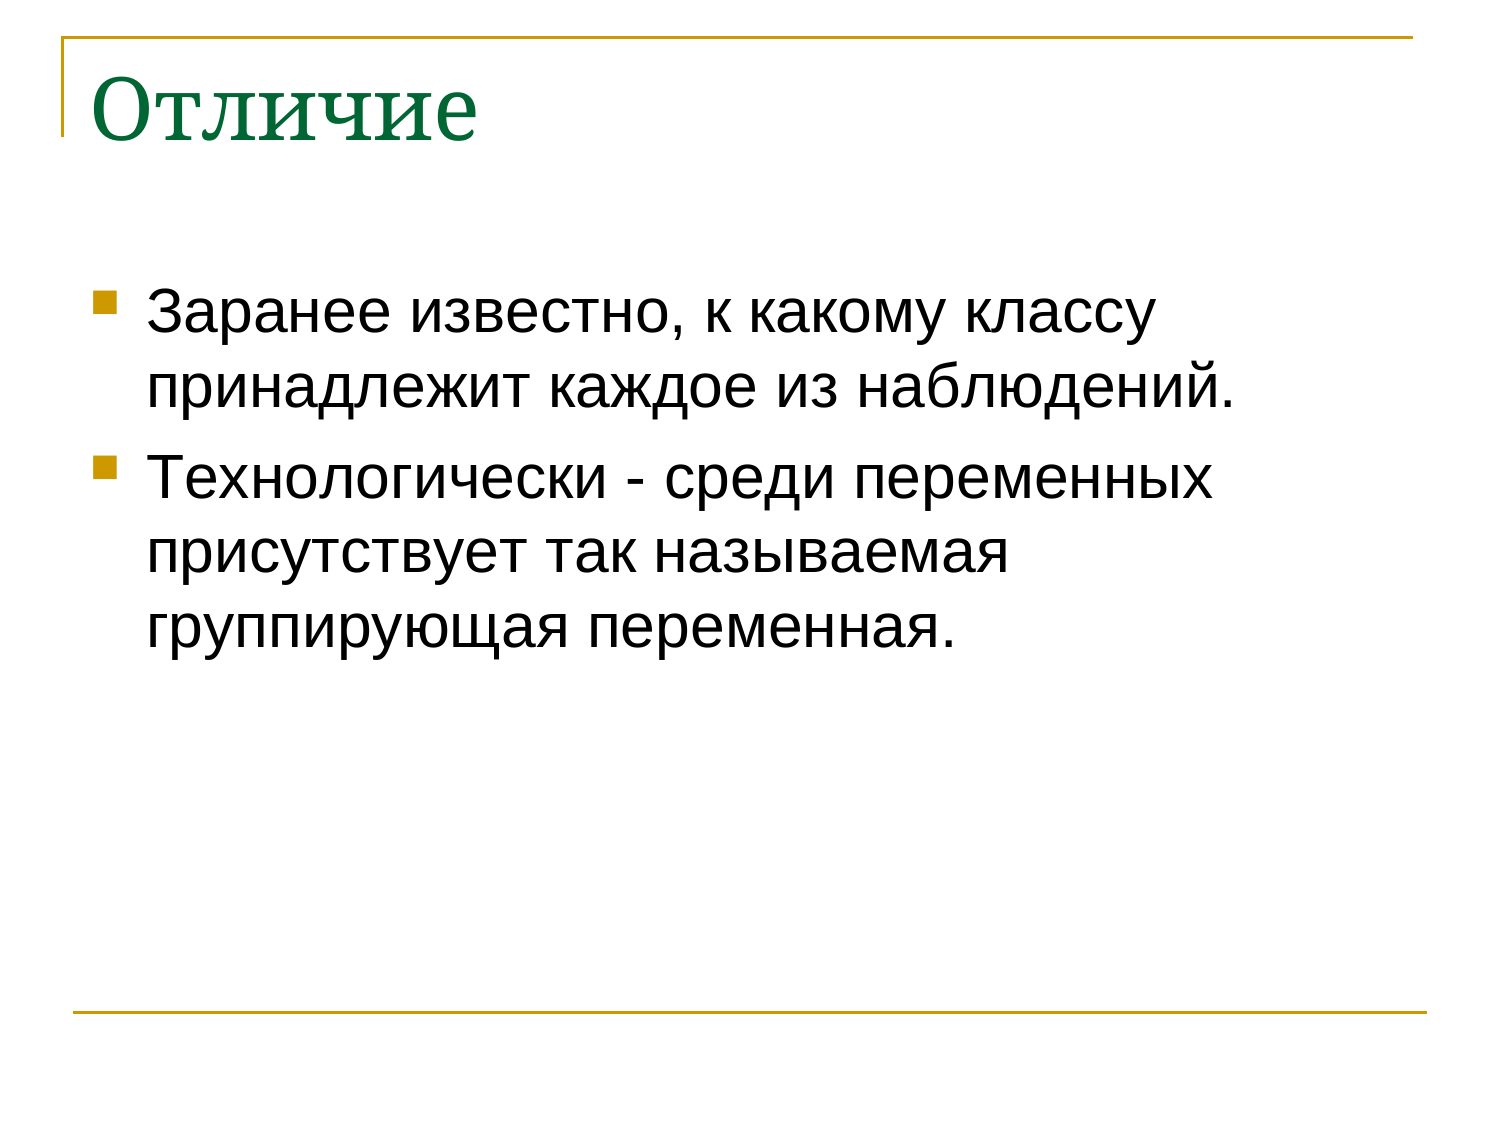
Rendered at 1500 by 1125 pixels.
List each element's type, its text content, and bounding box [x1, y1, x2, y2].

title Отличие [75, 45, 1426, 233]
list Заранее известно, к какому классу принадлежит каждое из наблюдений. Технологически - среди переменных присутствует так называемая группирующая переменная. [75, 262, 1426, 1006]
